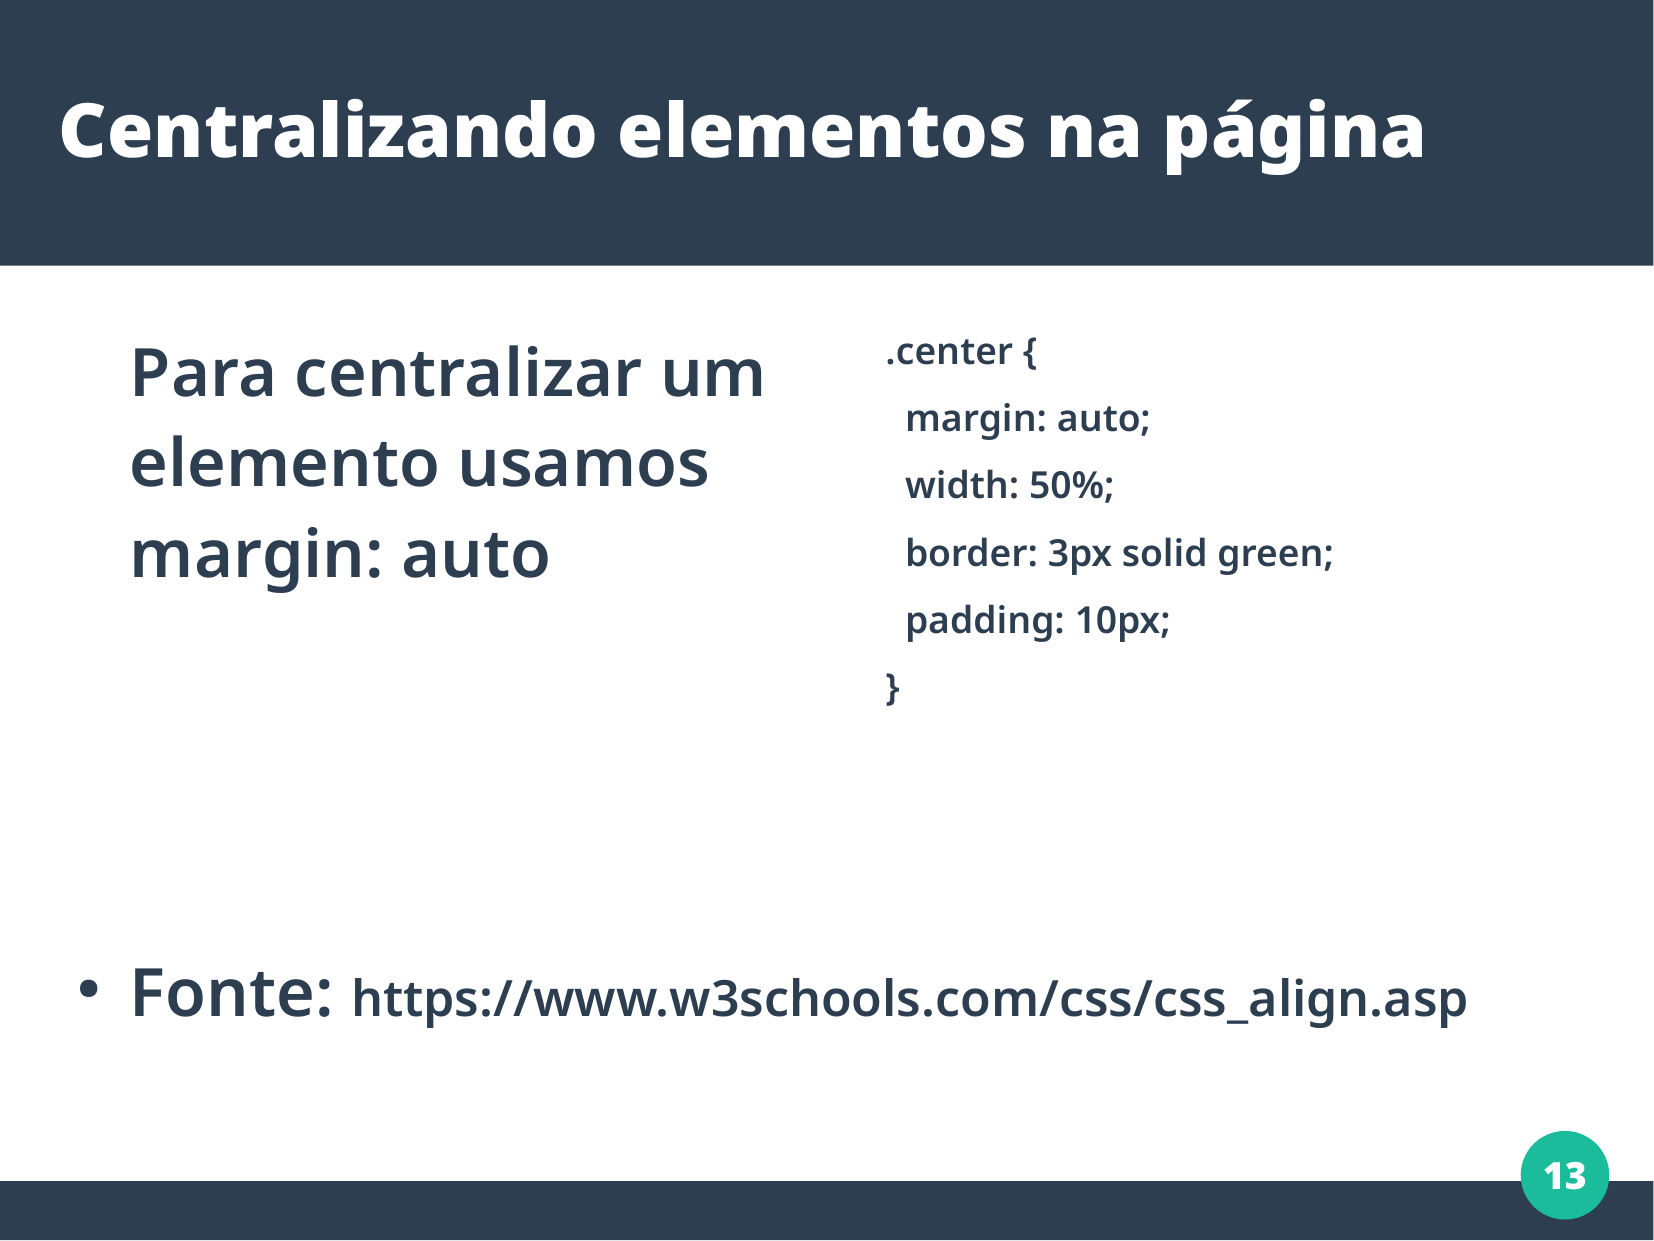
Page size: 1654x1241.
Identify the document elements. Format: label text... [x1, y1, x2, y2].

list .center { margin: auto; width: 50%; border: 3px solid green; padding: 10px; } [845, 324, 1596, 720]
title Centralizando elementos na página [59, 49, 1595, 207]
list Fonte: https://www.w3schools.com/css/css_align.asp [59, 944, 1595, 1151]
list Para centralizar um elemento usamos margin: auto [59, 324, 809, 720]
